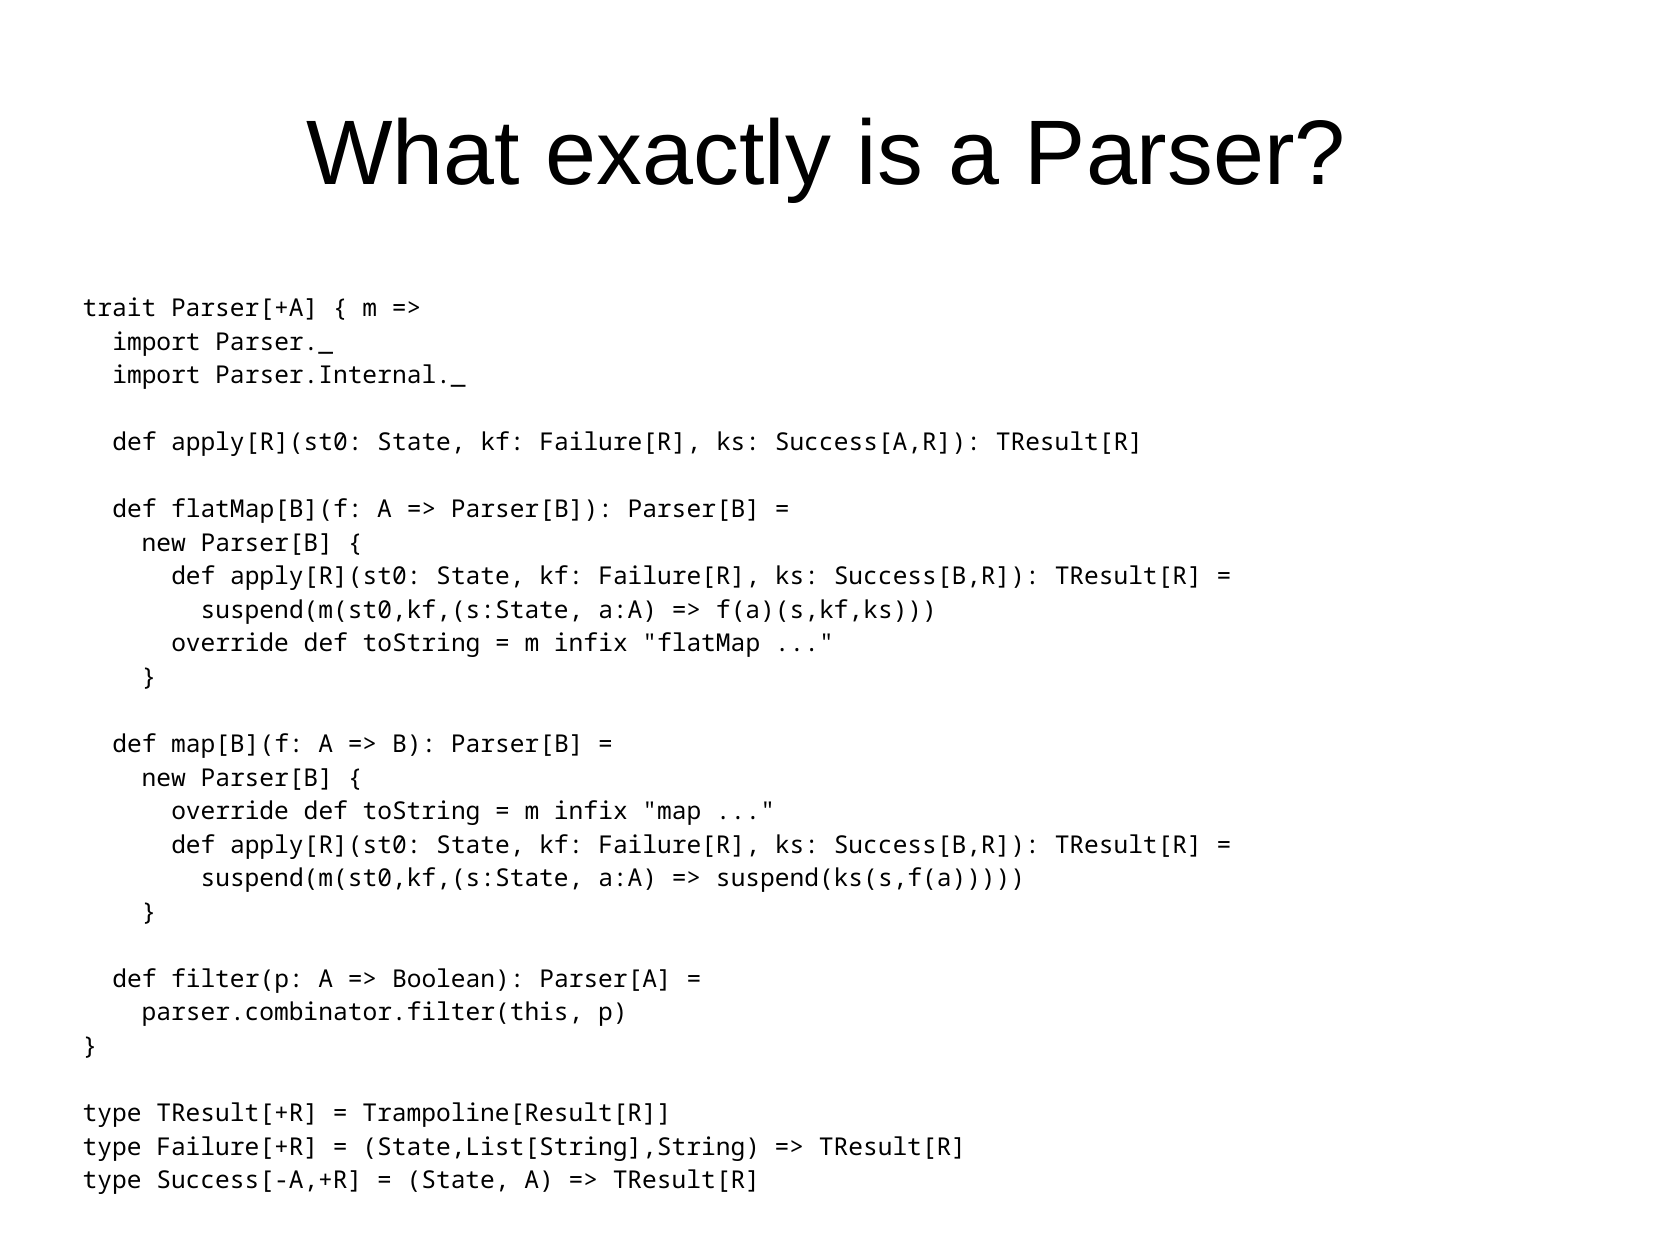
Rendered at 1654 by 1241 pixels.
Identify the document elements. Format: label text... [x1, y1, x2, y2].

list trait Parser[+A] { m => import Parser._ import Parser.Internal._ def apply[R](st0: State, kf: Failure[R], ks: Success[A,R]): TResult[R] def flatMap[B](f: A => Parser[B]): Parser[B] = new Parser[B] { def apply[R](st0: State, kf: Failure[R], ks: Success[B,R]): TResult[R] = suspend(m(st0,kf,(s:State, a:A) => f(a)(s,kf,ks))) override def toString = m infix "flatMap ..." } def map[B](f: A => B): Parser[B] = new Parser[B] { override def toString = m infix "map ..." def apply[R](st0: State, kf: Failure[R], ks: Success[B,R]): TResult[R] = suspend(m(st0,kf,(s:State, a:A) => suspend(ks(s,f(a))))) } def filter(p: A => Boolean): Parser[A] = parser.combinator.filter(this, p) } type TResult[+R] = Trampoline[Result[R]] type Failure[+R] = (State,List[String],String) => TResult[R] type Success[-A,+R] = (State, A) => TResult[R] [82, 290, 1538, 1196]
title What exactly is a Parser? [82, 49, 1571, 257]
